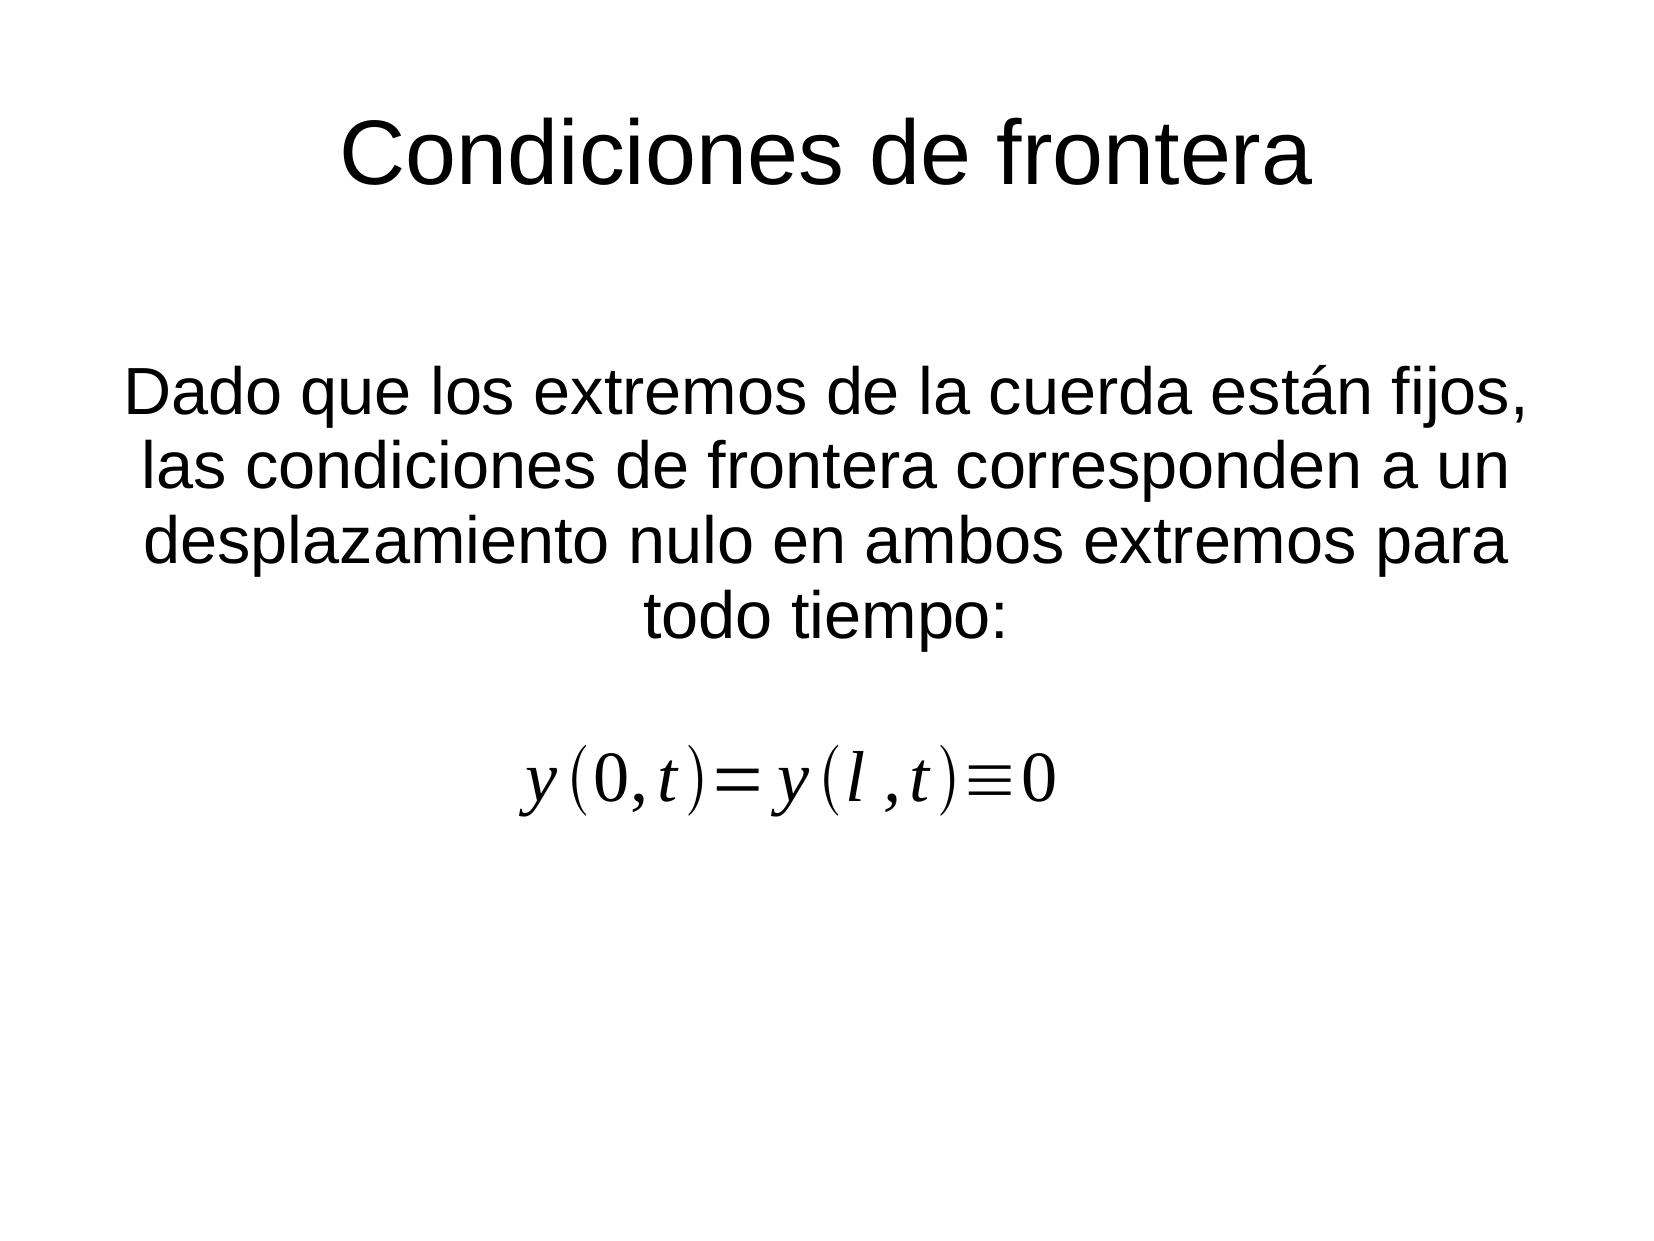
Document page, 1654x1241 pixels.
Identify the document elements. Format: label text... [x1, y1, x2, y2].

title Condiciones de frontera [82, 56, 1571, 250]
chart [510, 738, 1063, 821]
subtitle Dado que los extremos de la cuerda están fijos, las condiciones de frontera corresponden a un desplazamiento nulo en ambos extremos para todo tiempo: [82, 297, 1571, 709]
